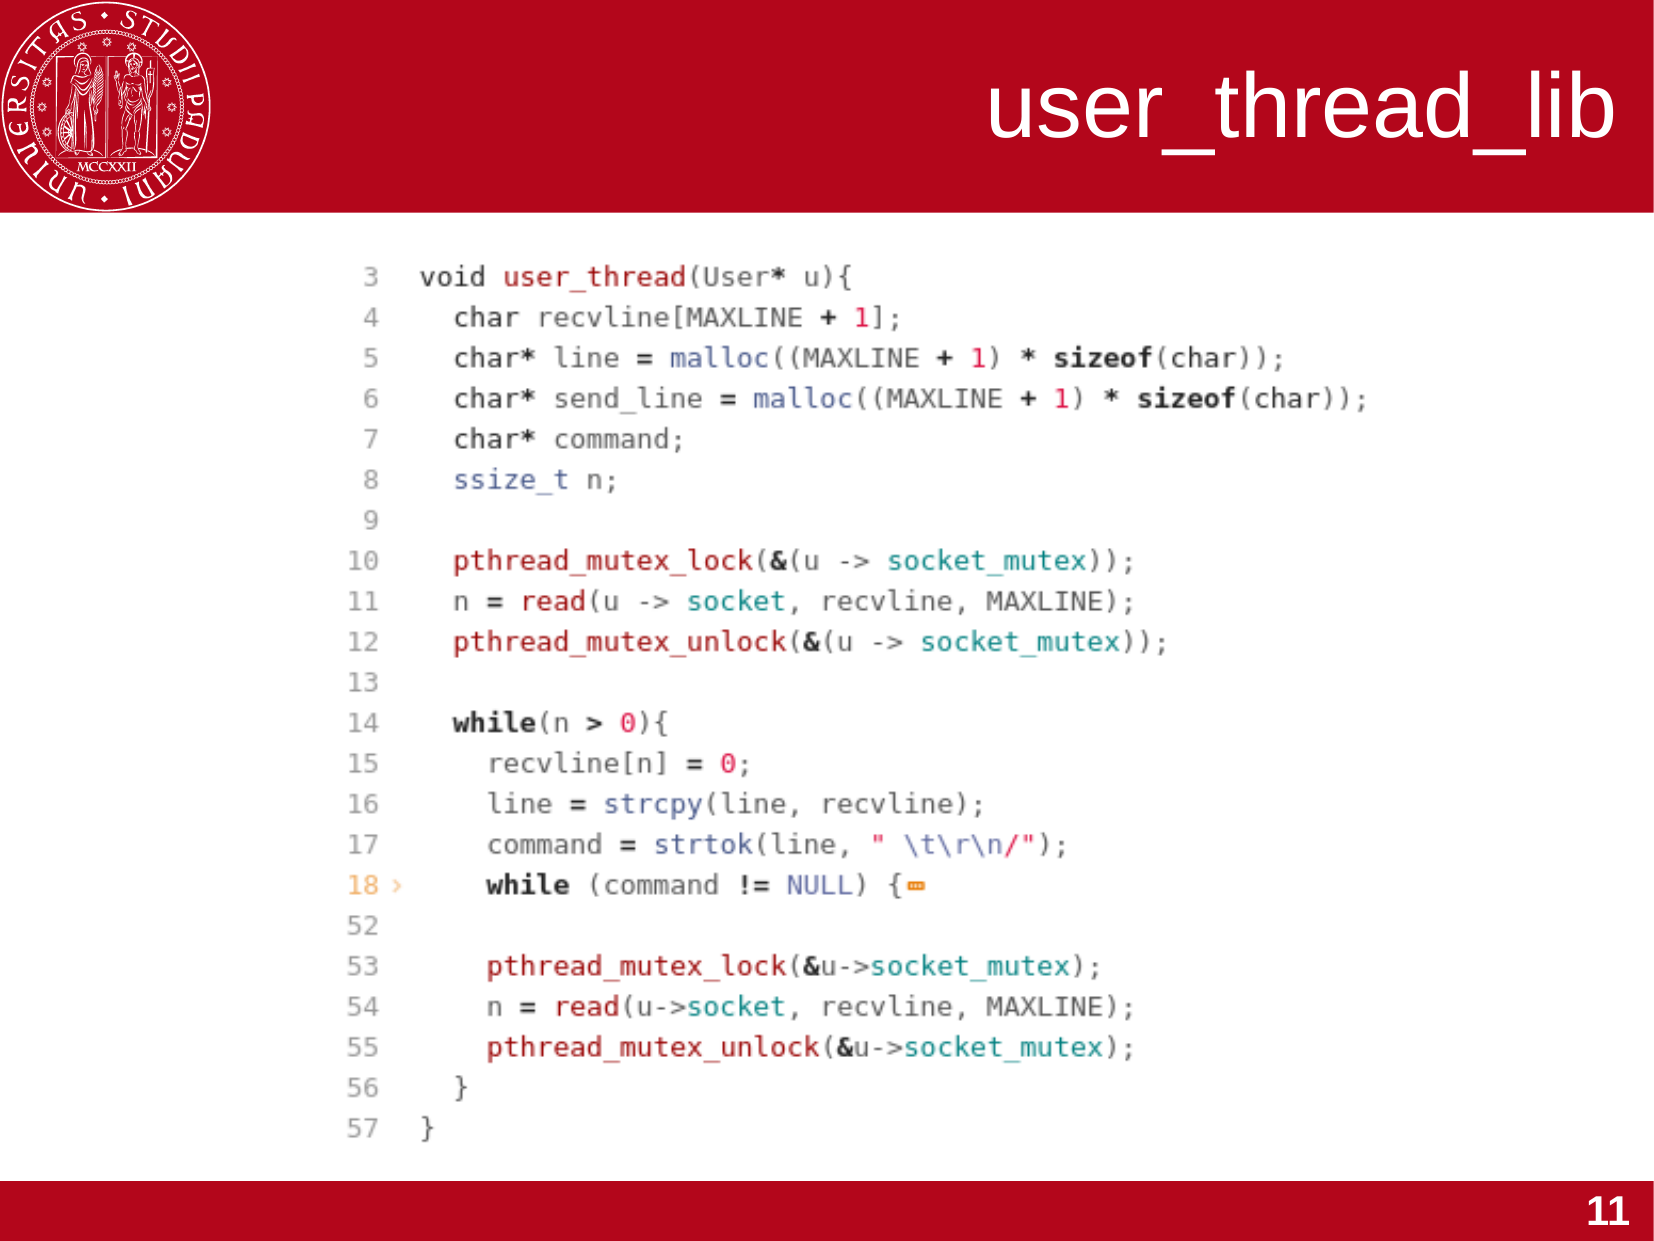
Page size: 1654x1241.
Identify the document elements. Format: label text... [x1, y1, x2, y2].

title user_thread_lib [259, 0, 1619, 213]
picture [333, 259, 1382, 1153]
picture [0, 0, 212, 213]
